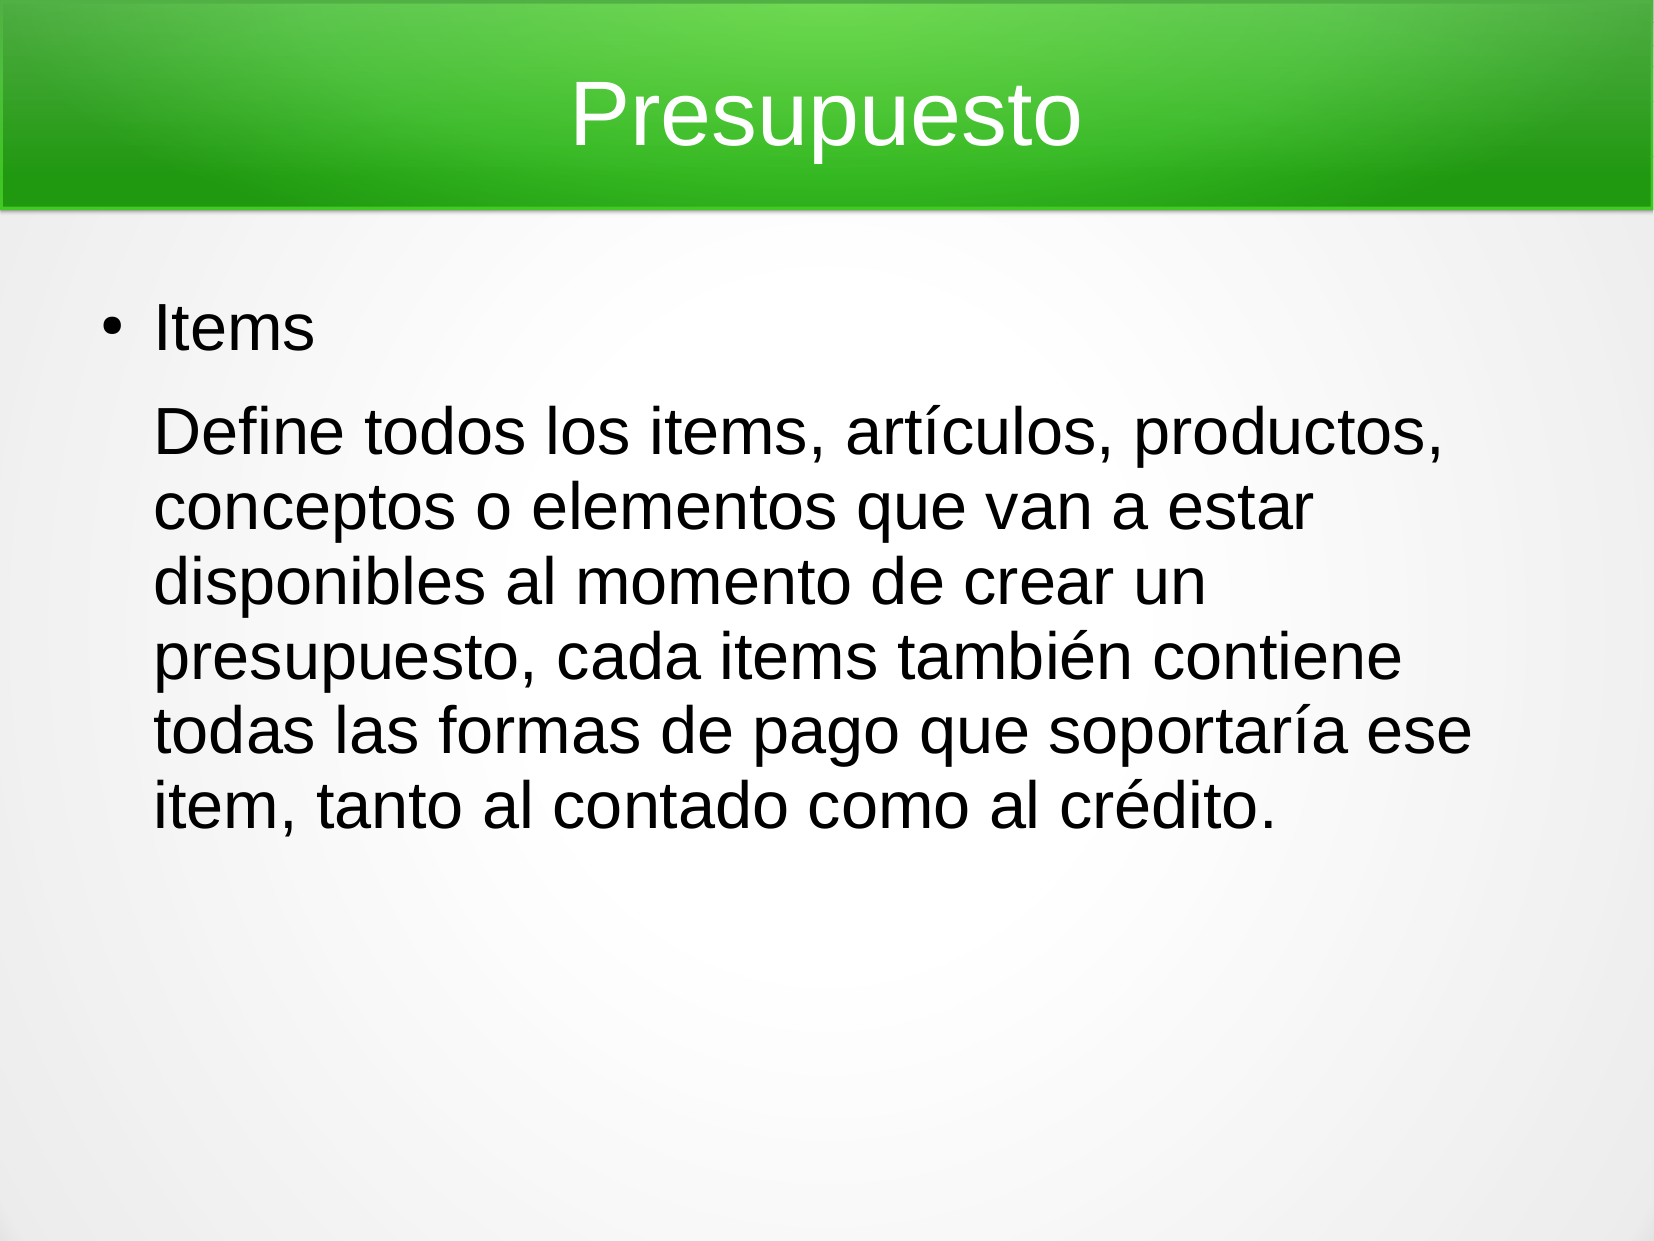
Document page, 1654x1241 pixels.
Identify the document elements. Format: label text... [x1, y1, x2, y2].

title Presupuesto [82, 49, 1571, 179]
list Items Define todos los items, artículos, productos, conceptos o elementos que van a estar disponibles al momento de crear un presupuesto, cada items también contiene todas las formas de pago que soportaría ese item, tanto al contado como al crédito. [82, 290, 1538, 1010]
